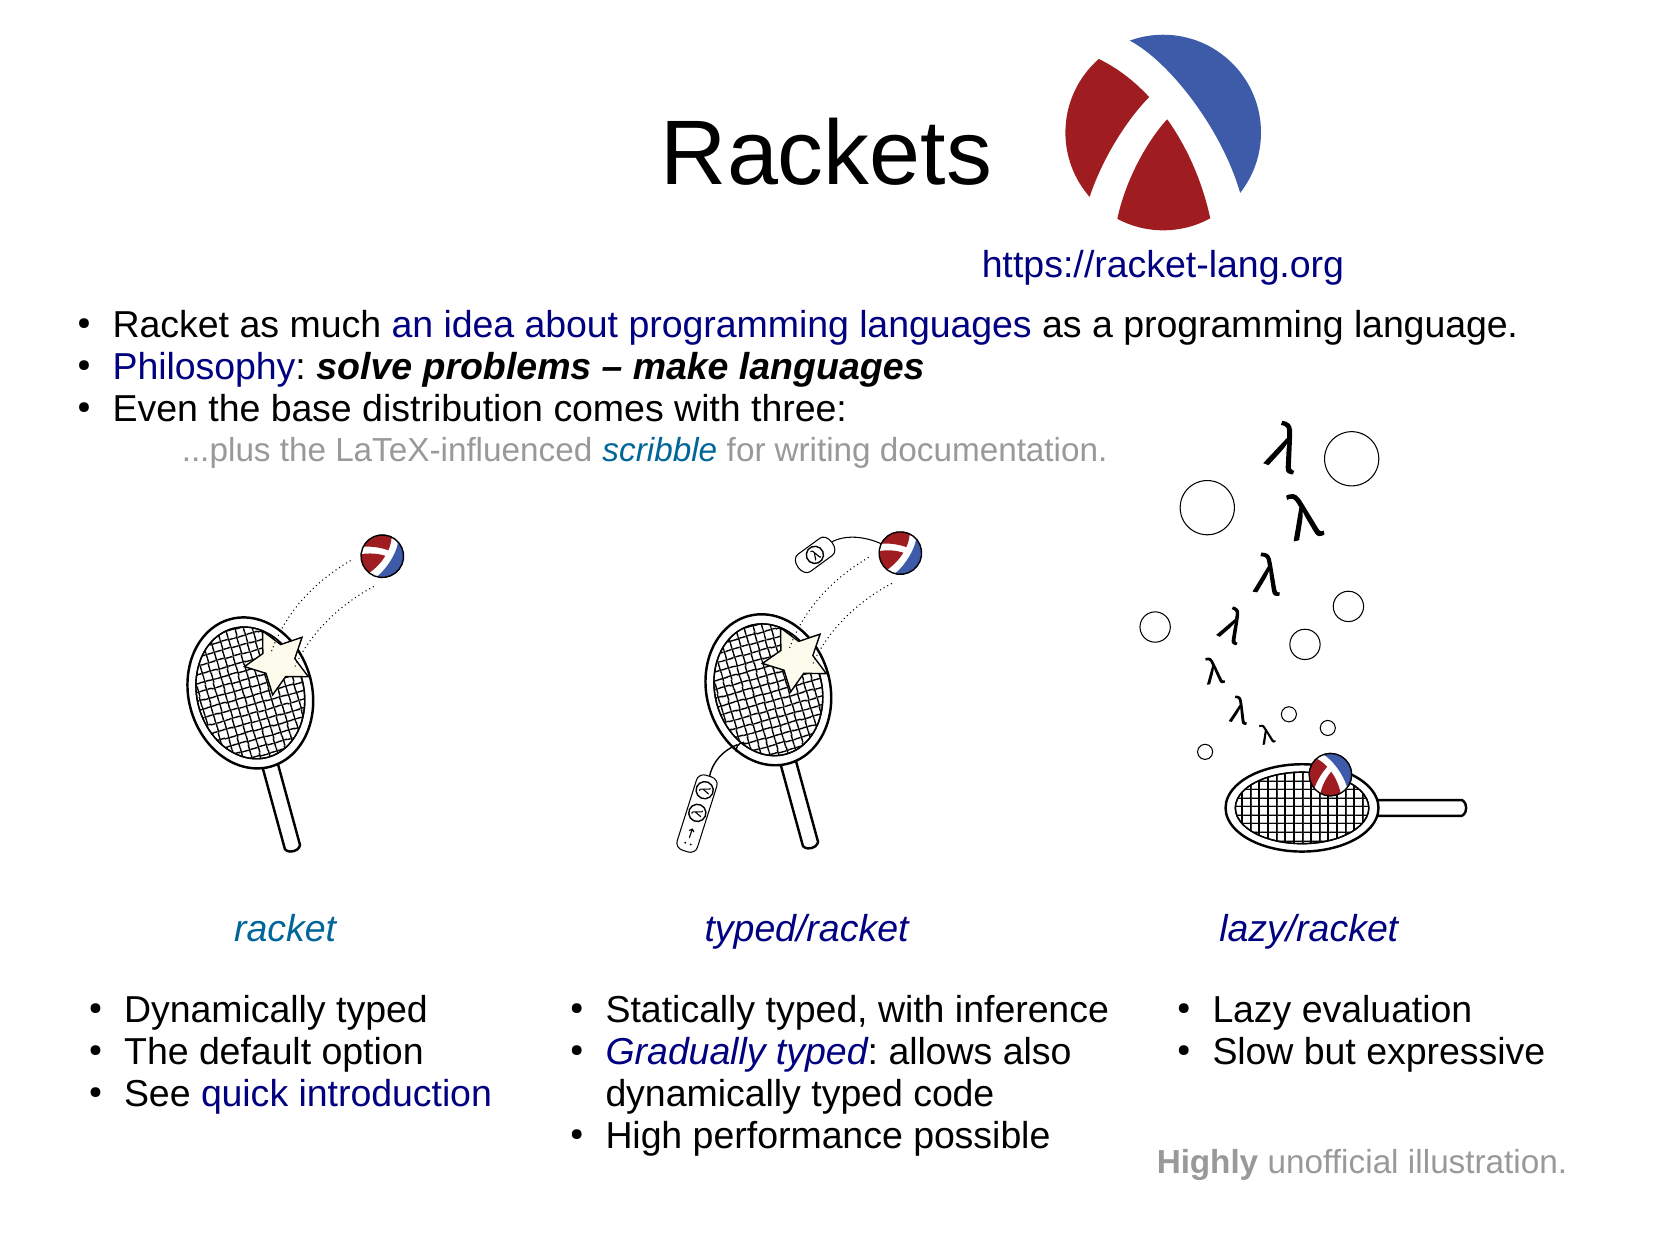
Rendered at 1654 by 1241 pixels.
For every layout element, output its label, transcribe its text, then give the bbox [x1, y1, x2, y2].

text_box lazy/racket [1204, 899, 1478, 957]
text_box racket [219, 899, 352, 957]
text_box typed/racket [689, 899, 963, 957]
text_box ...plus the LaTeX-influenced scribble for writing documentation. [167, 424, 1123, 477]
text_box Dynamically typed The default option See quick introduction [73, 981, 518, 1123]
text_box Highly unofficial illustration. [1142, 1135, 1583, 1189]
title Rackets [82, 49, 1571, 257]
picture [1063, 33, 1263, 232]
text_box Statically typed, with inference Gradually typed: allows also dynamically typed code High performance possible [555, 981, 1124, 1165]
text_box Lazy evaluation Slow but expressive [1162, 981, 1561, 1081]
text_box https://racket-lang.org [967, 235, 1360, 293]
text_box Racket as much an idea about programming languages as a programming language. Philosophy: solve problems – make languages Even the base distribution comes with three: [62, 296, 1571, 438]
picture [186, 438, 1468, 853]
